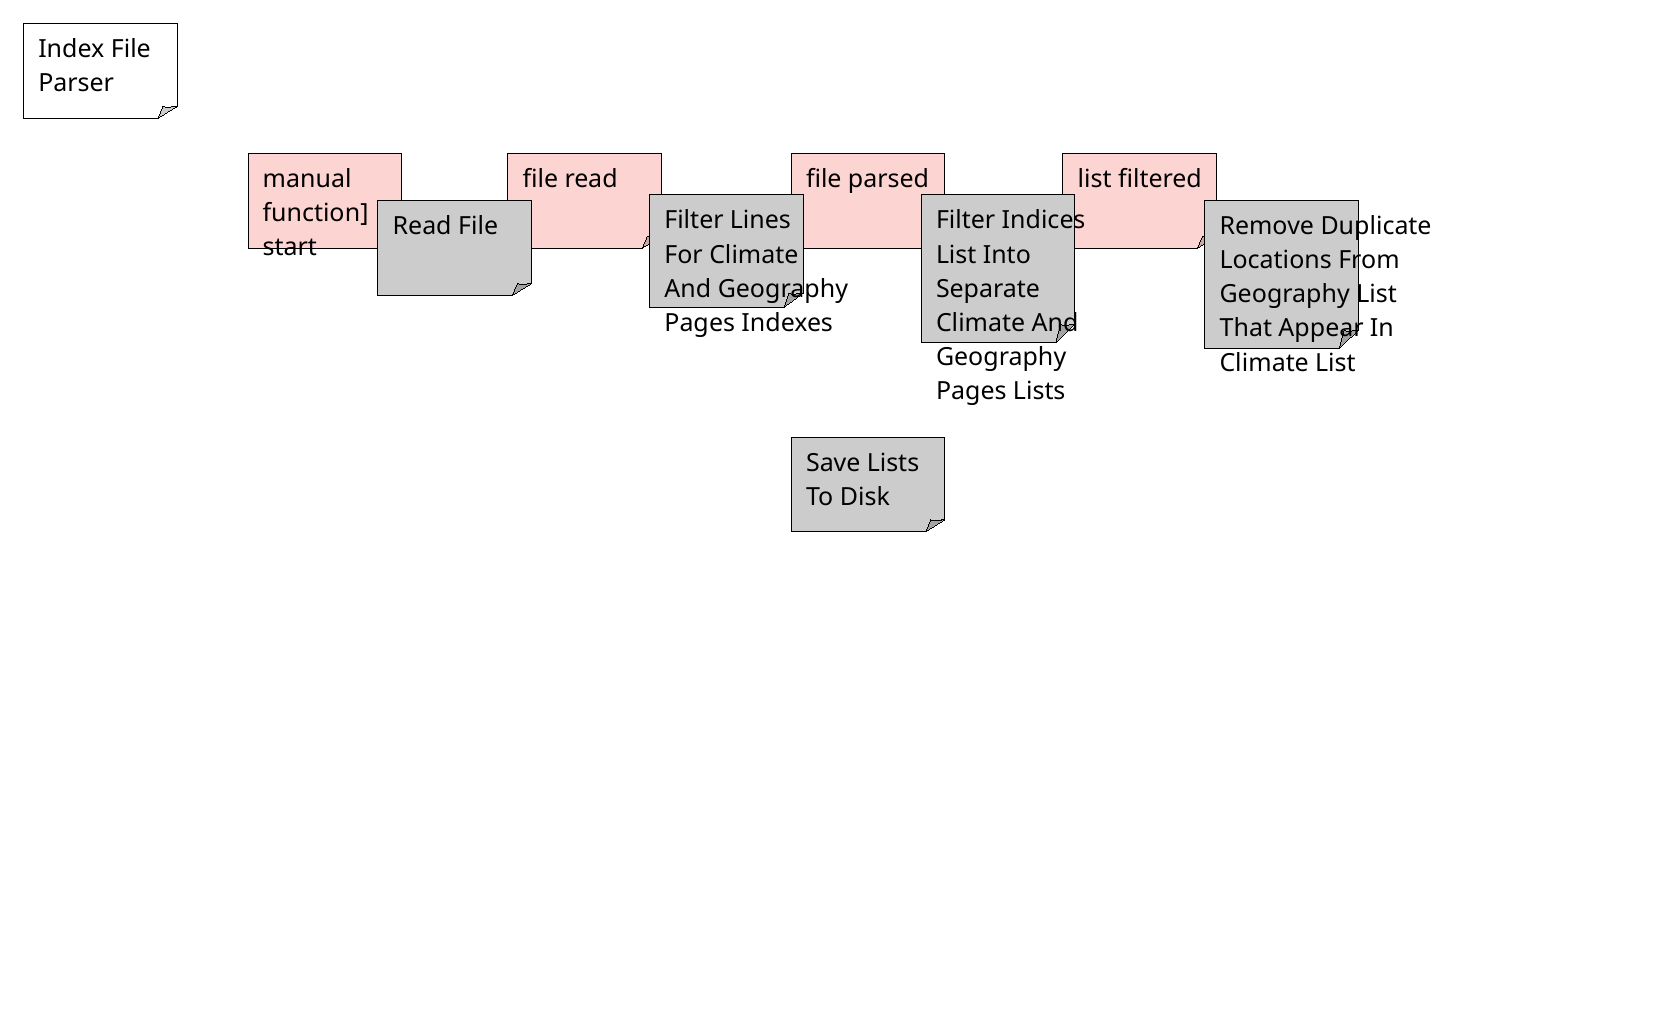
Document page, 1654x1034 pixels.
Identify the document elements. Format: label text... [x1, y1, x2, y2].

text_box Remove Duplicate Locations From Geography List That Appear In Climate List [1204, 200, 1359, 349]
text_box Filter Lines For Climate And Geography Pages Indexes [649, 194, 804, 308]
text_box manual function] start [248, 153, 402, 249]
text_box list filtered [1062, 153, 1217, 249]
text_box Index File Parser [23, 23, 178, 119]
text_box Save Lists To Disk [791, 437, 945, 532]
text_box file parsed [791, 153, 945, 249]
text_box Filter Indices List Into Separate Climate And Geography Pages Lists [921, 194, 1075, 343]
text_box Read File [377, 200, 532, 296]
text_box file read [507, 153, 662, 249]
